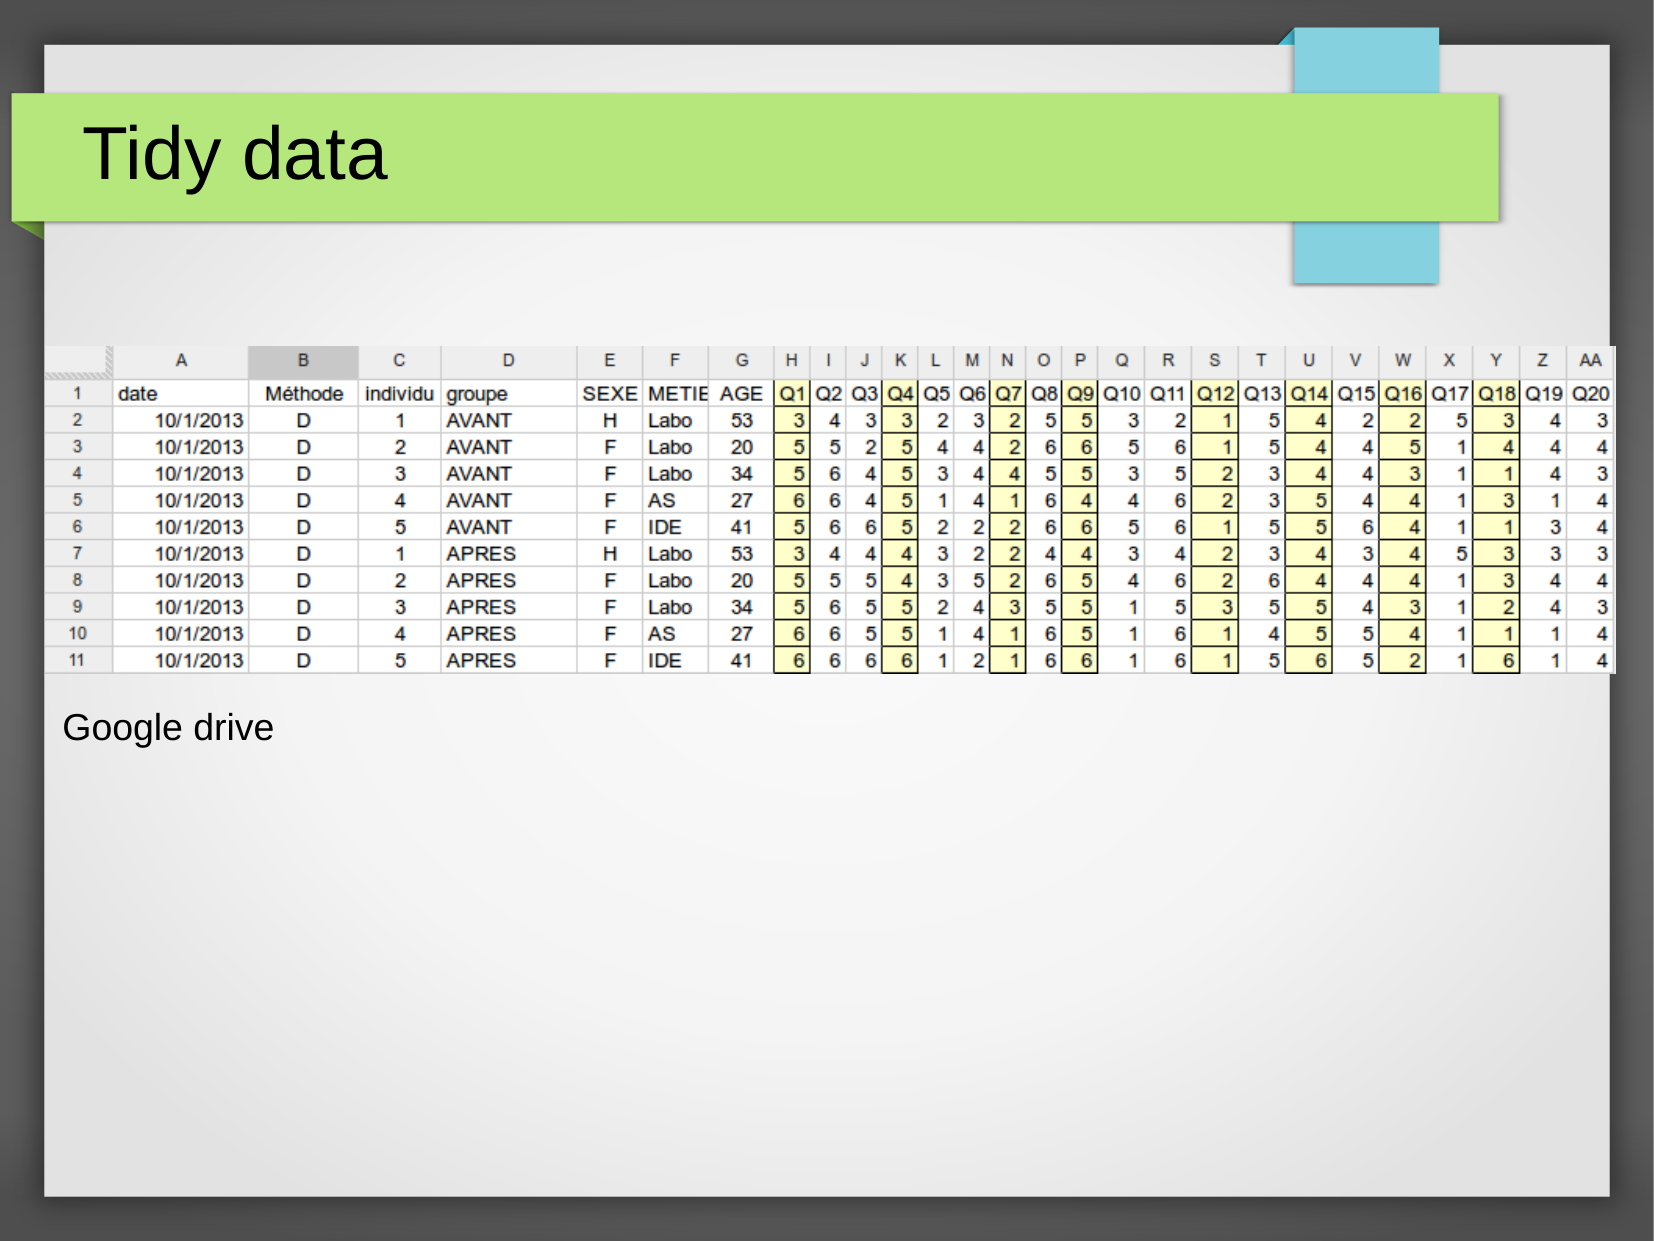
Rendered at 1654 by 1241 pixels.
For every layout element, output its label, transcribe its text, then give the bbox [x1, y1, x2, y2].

picture [0, 0, 1654, 1241]
title Tidy data [82, 94, 1264, 213]
text_box Google drive [47, 699, 290, 757]
